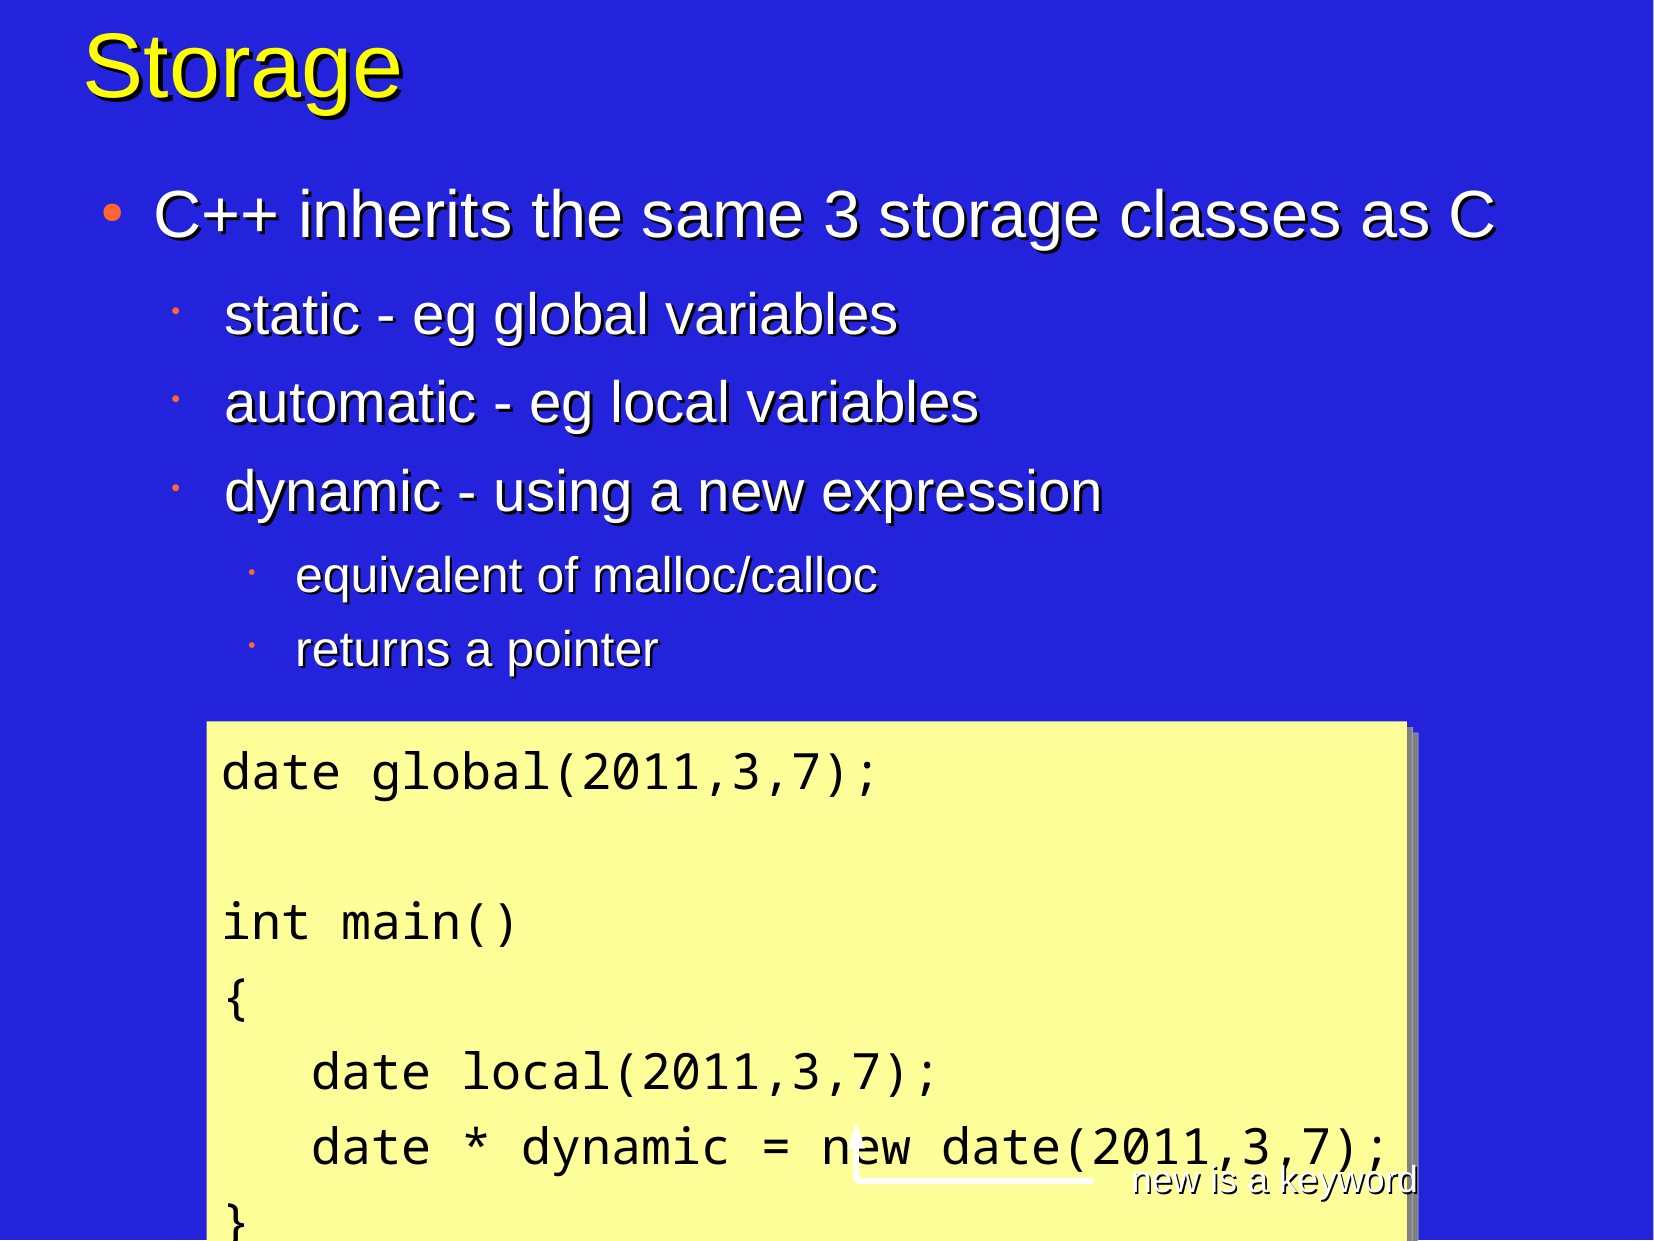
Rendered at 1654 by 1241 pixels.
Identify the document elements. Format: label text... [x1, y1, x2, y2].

list C++ inherits the same 3 storage classes as C static - eg global variables automatic - eg local variables dynamic - using a new expression equivalent of malloc/calloc returns a pointer [82, 177, 1571, 1182]
text_box date global(2011,3,7); int main() { date local(2011,3,7); date * dynamic = new date(2011,3,7); } [206, 721, 1407, 1241]
text_box new is a keyword [1116, 1151, 1625, 1235]
title Storage [82, 2, 1571, 130]
